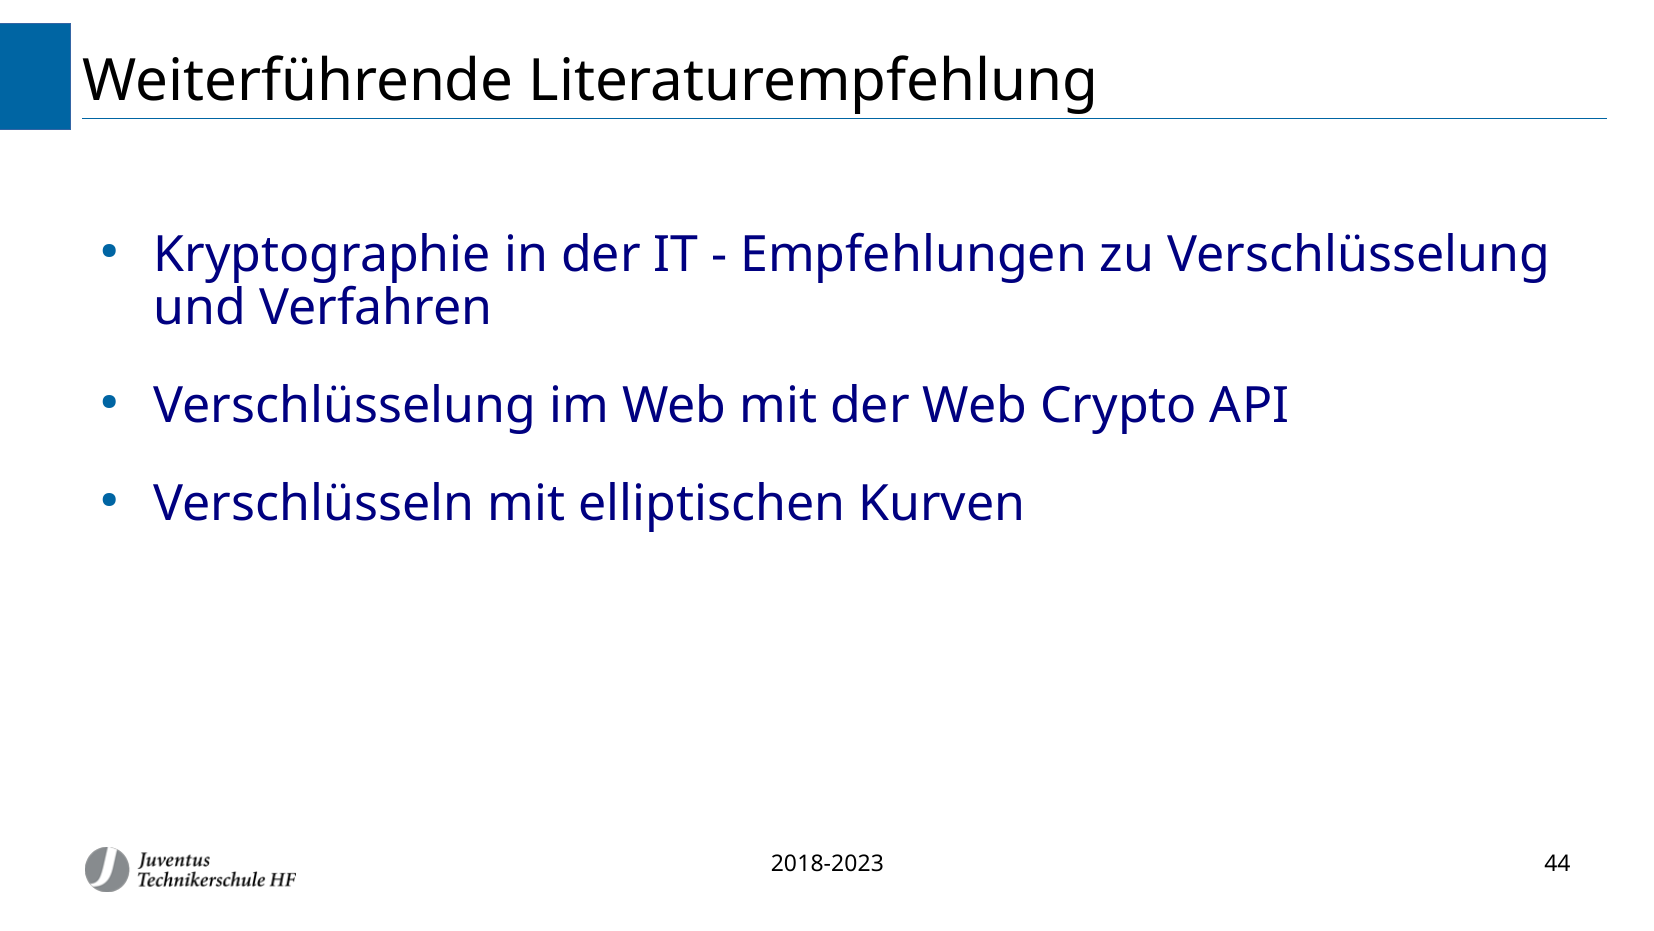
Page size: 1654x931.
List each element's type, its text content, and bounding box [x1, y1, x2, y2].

list Kryptographie in der IT - Empfehlungen zu Verschlüsselung und Verfahren Verschlüsselung im Web mit der Web Crypto API Verschlüsseln mit elliptischen Kurven [82, 217, 1571, 758]
picture [85, 847, 296, 892]
title Weiterführende Literaturempfehlung [82, 37, 1571, 119]
